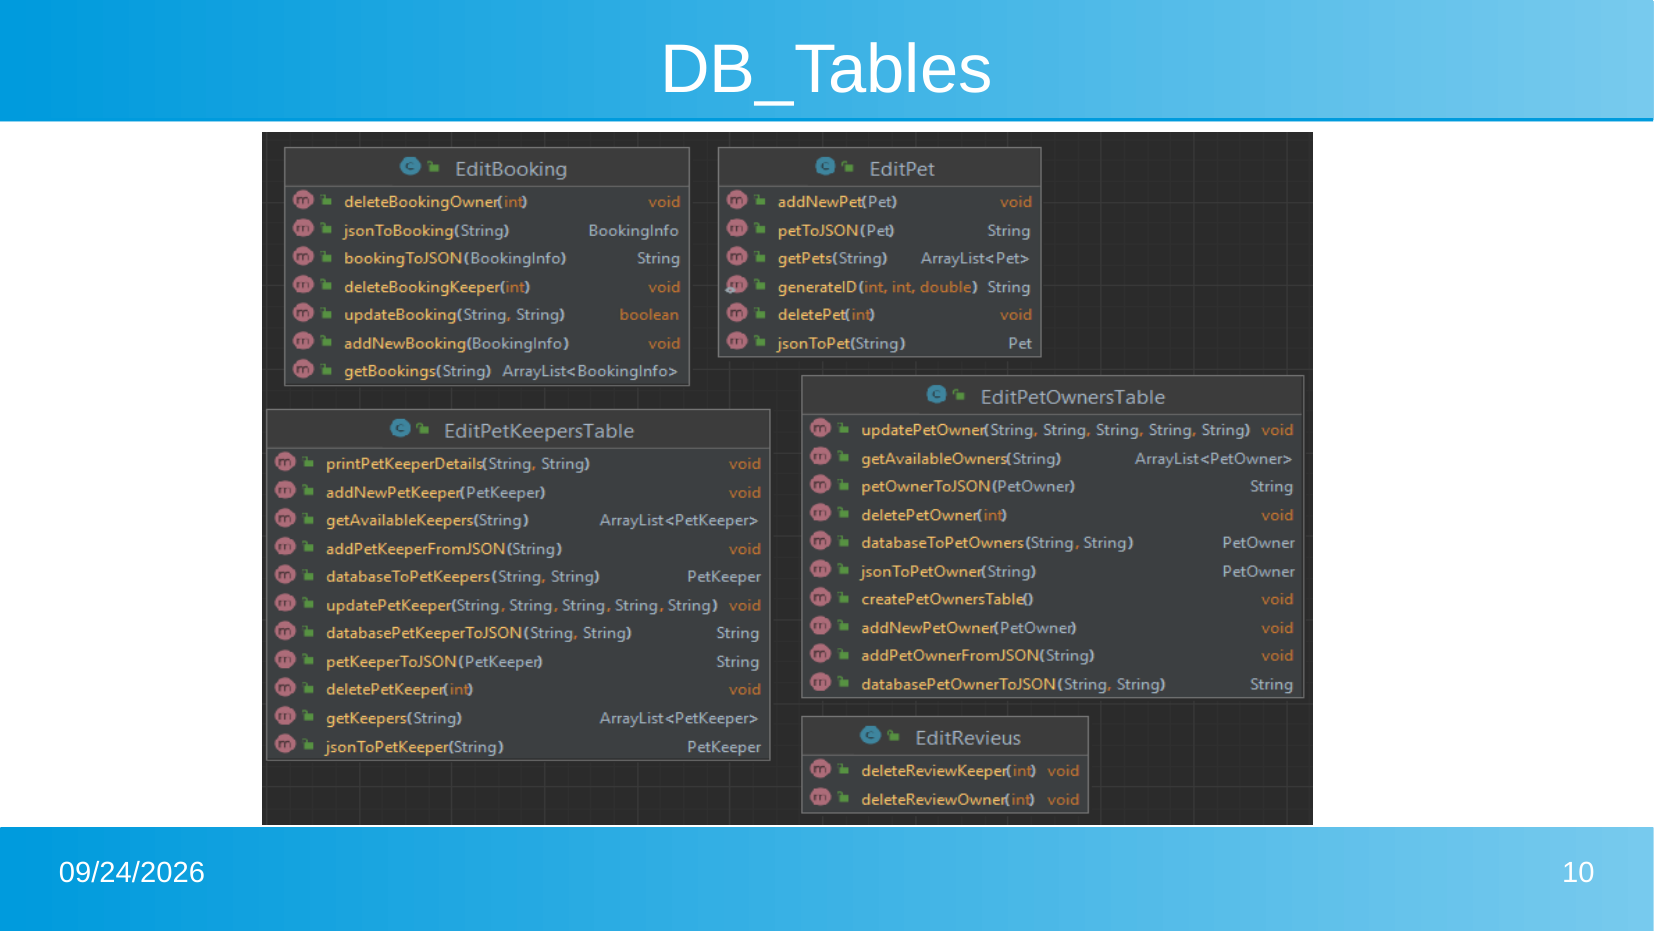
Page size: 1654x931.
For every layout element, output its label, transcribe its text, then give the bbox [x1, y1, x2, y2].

picture [262, 132, 1313, 826]
title DB_Tables [59, 29, 1595, 108]
